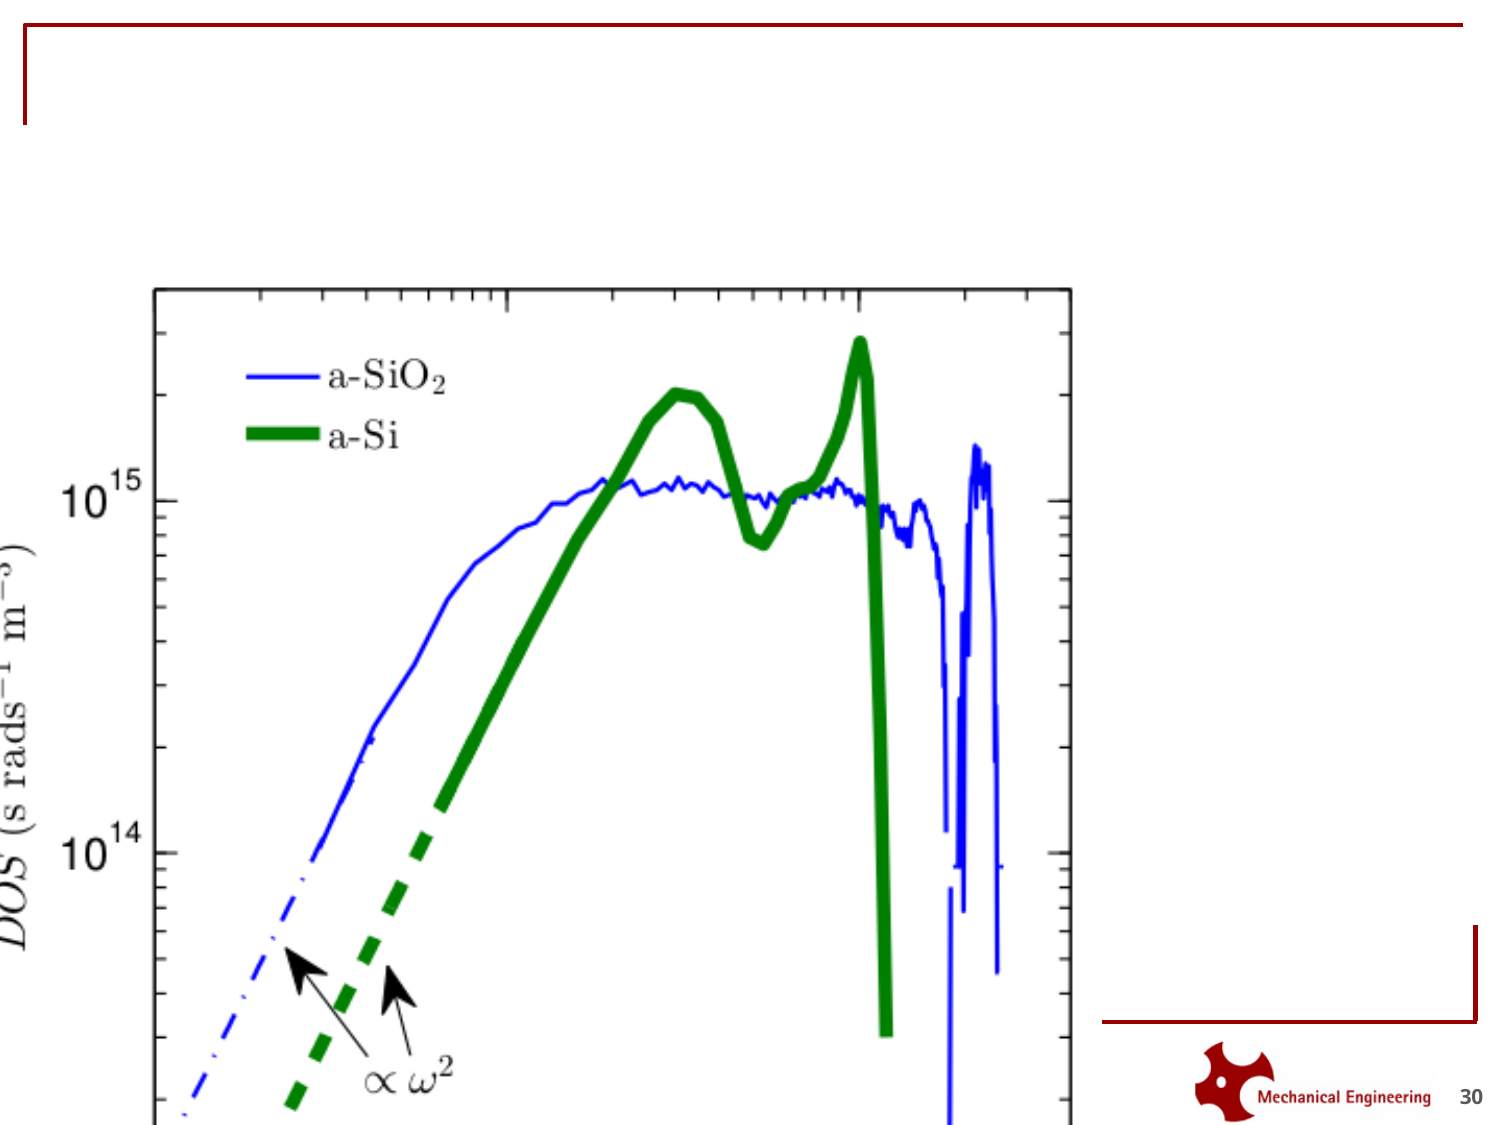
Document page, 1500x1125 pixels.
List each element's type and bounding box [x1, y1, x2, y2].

picture [0, 261, 1102, 1125]
picture [1192, 1034, 1438, 1125]
